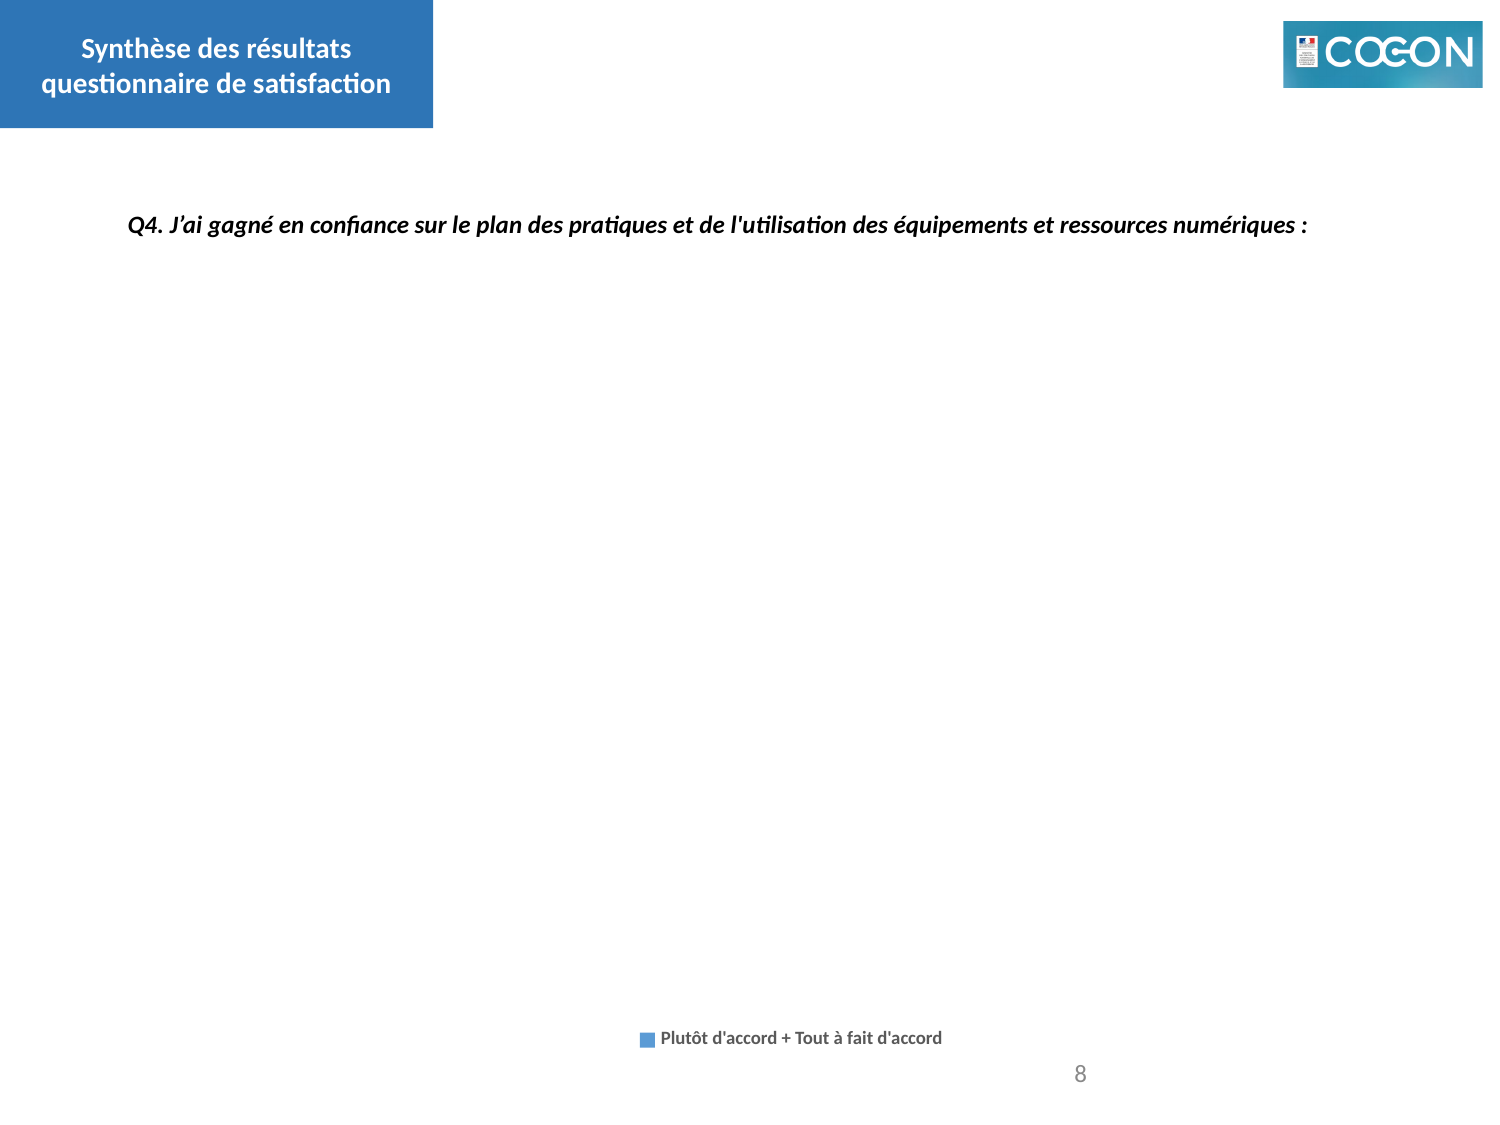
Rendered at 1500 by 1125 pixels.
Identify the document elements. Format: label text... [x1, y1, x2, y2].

text_box 8 [1059, 1042, 1397, 1103]
picture [1283, 21, 1483, 88]
text_box Plutôt d'accord + Tout à fait d'accord [660, 1030, 1034, 1062]
text_box Q4. J’ai gagné en confiance sur le plan des pratiques et de l'utilisation des équipements et ressources numériques : [112, 204, 1407, 249]
text_box [639, 1032, 655, 1048]
text_box Synthèse des résultats questionnaire de satisfaction [0, 0, 434, 129]
